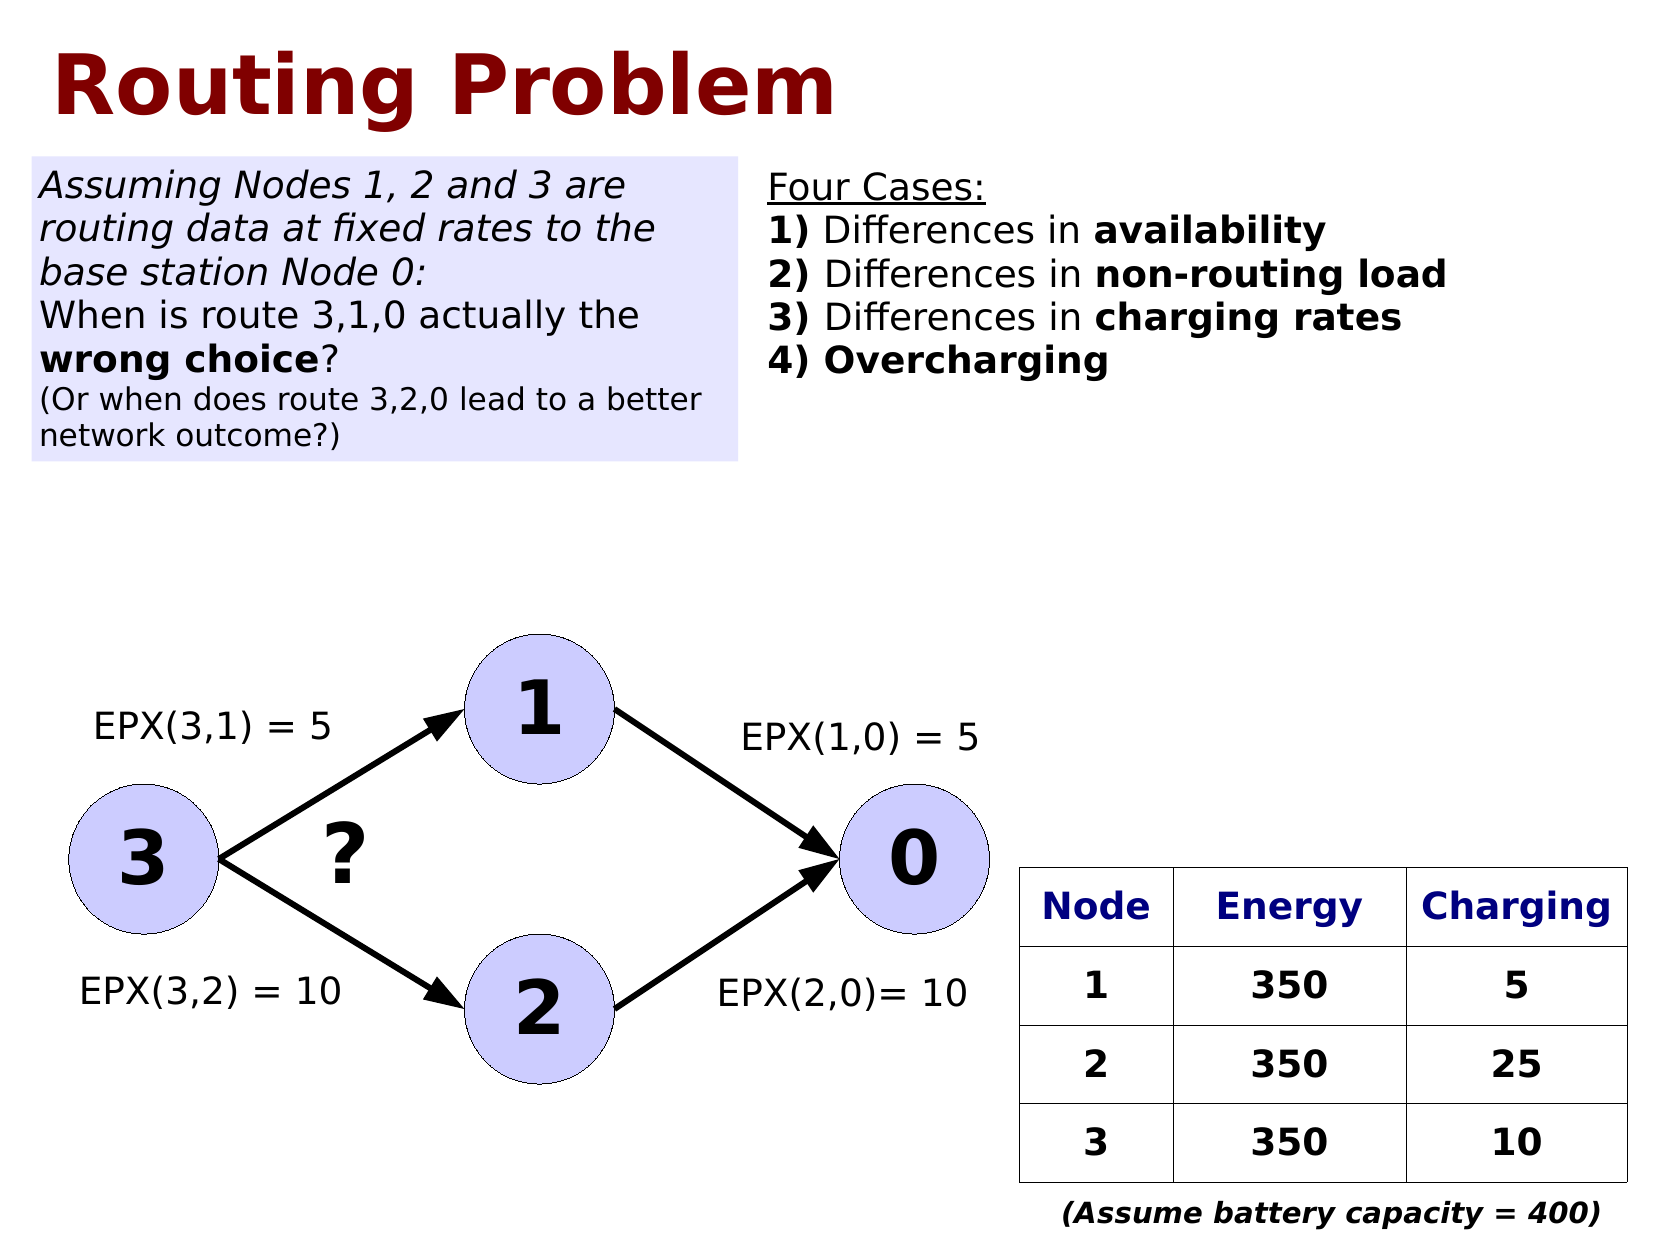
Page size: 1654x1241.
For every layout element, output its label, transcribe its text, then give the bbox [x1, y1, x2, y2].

table_cell 1 [1020, 947, 1173, 1025]
text_box 3 [68, 784, 219, 935]
text_box 0 [839, 784, 990, 935]
table_header Charging [1407, 868, 1627, 946]
table_cell 3 [1020, 1104, 1173, 1182]
text_box EPX(3,2) = 10 [64, 962, 358, 1021]
table_cell 5 [1407, 947, 1627, 1025]
text_box EPX(2,0)= 10 [701, 964, 984, 1055]
text_box ? [306, 799, 385, 912]
table_cell 350 [1174, 1104, 1406, 1182]
text_box Four Cases: 1) Differences in availability 2) Differences in non-routing load 3) Differences in charging rates 4) Overcharging [752, 157, 1520, 565]
table_cell 350 [1174, 947, 1406, 1025]
text_box 1 [464, 634, 615, 785]
table_header Node [1020, 868, 1173, 946]
text_box EPX(1,0) = 5 [725, 708, 996, 768]
table_cell 10 [1407, 1104, 1627, 1182]
table_cell 25 [1407, 1026, 1627, 1103]
text_box Assuming Nodes 1, 2 and 3 are routing data at fixed rates to the base station Node 0: When is route 3,1,0 actually the wrong choice? (Or when does route 3,2,0 lead to a better network outcome?) [31, 156, 739, 462]
text_box 2 [464, 934, 615, 1085]
table_cell 2 [1020, 1026, 1173, 1103]
text_box (Assume battery capacity = 400) [1022, 1188, 1641, 1238]
title Routing Problem [51, 0, 1654, 173]
table_cell 350 [1174, 1026, 1406, 1103]
text_box EPX(3,1) = 5 [78, 697, 348, 756]
table_header Energy [1174, 868, 1406, 946]
